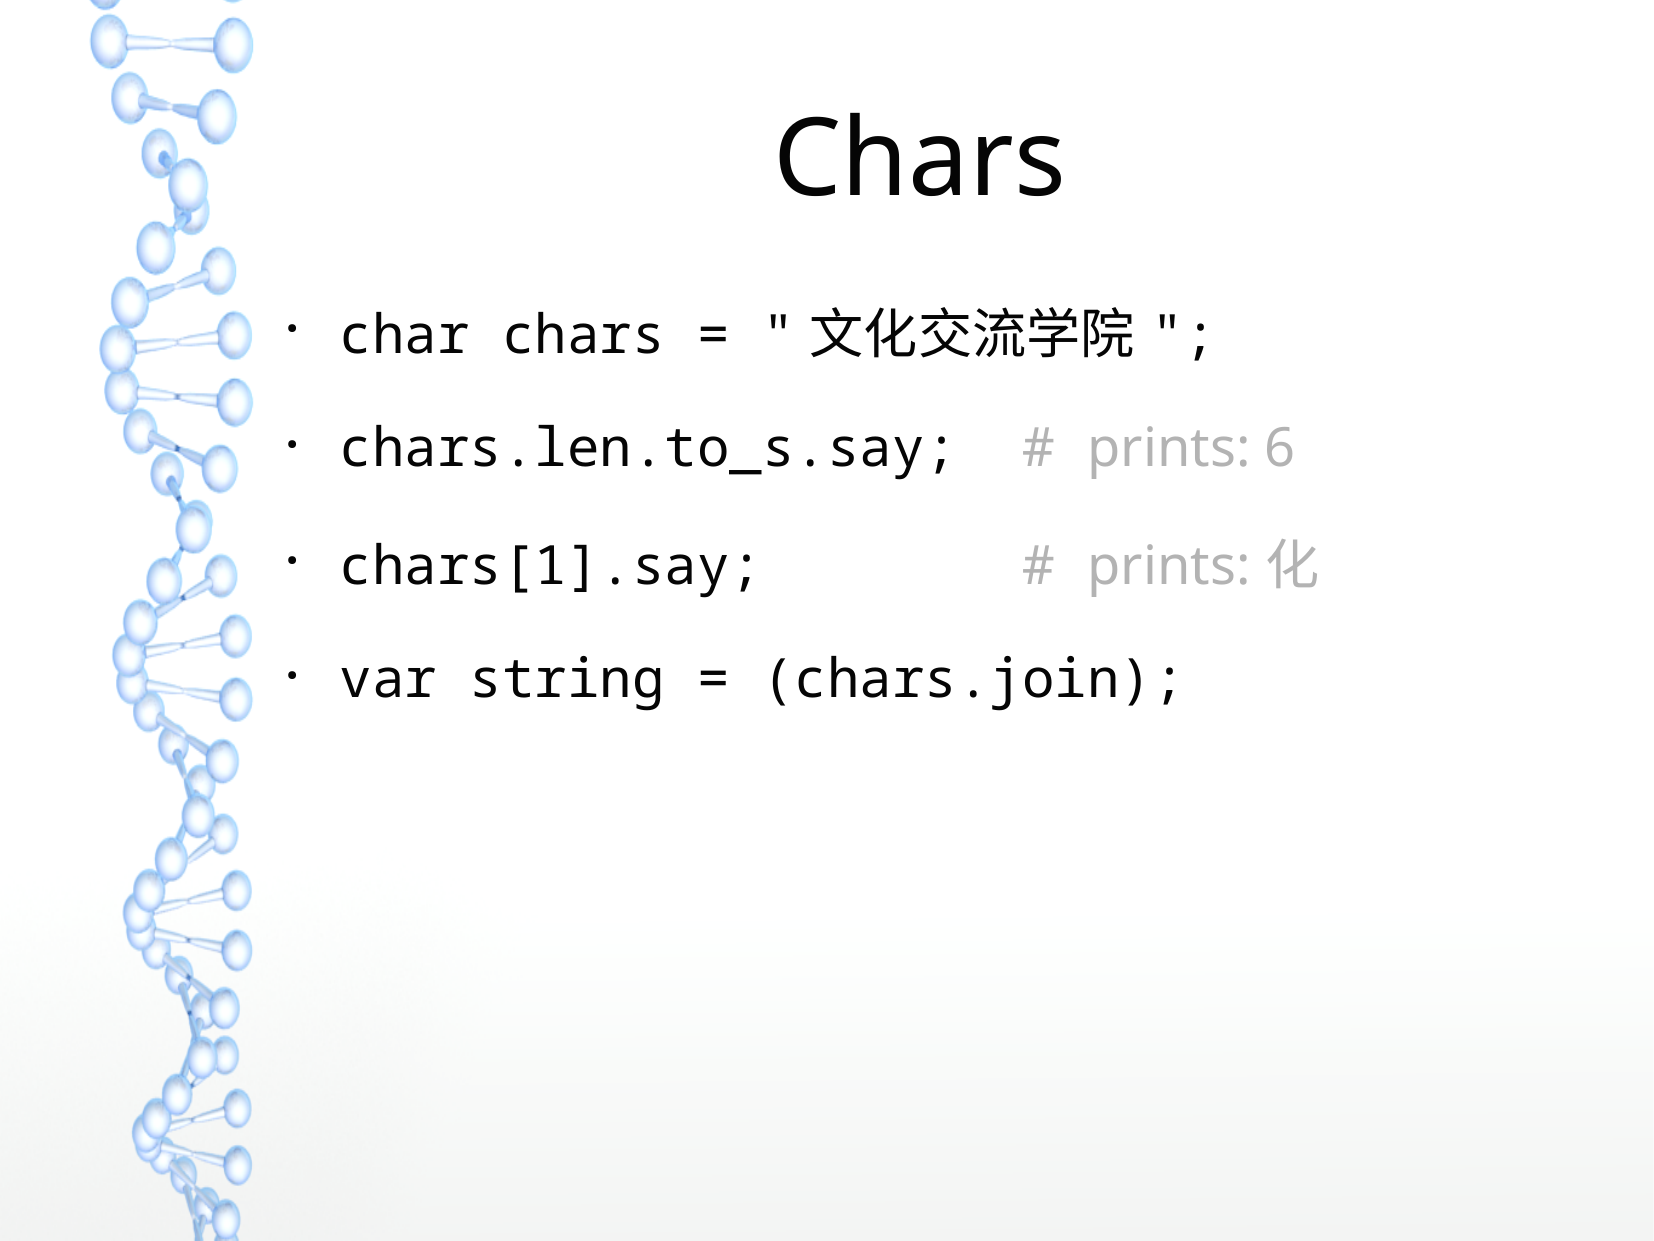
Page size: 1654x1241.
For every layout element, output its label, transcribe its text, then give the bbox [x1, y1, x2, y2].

title Chars [269, 49, 1571, 257]
picture [0, 0, 1654, 1241]
list char chars = "文化交流学院"; chars.len.to_s.say; # prints: 6 chars[1].say; # prints:化 var string = (chars.join); [269, 290, 1538, 1010]
